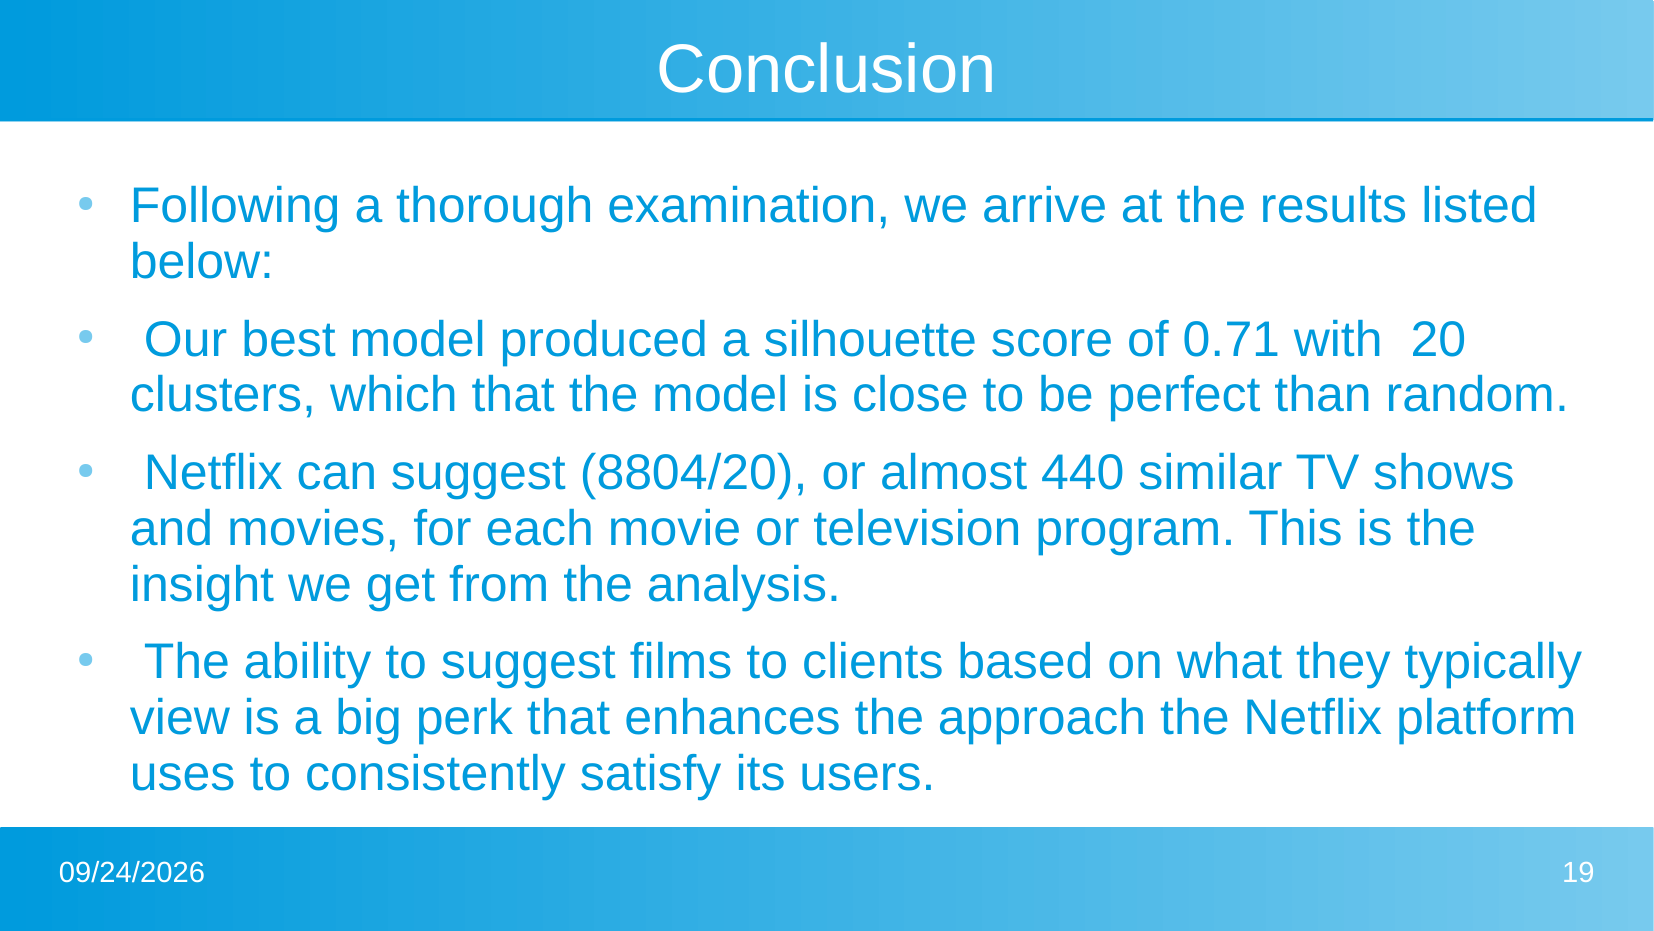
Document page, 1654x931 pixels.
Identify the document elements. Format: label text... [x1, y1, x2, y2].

list Following a thorough examination, we arrive at the results listed below: Our best model produced a silhouette score of 0.71 with 20 clusters, which that the model is close to be perfect than random. Netflix can suggest (8804/20), or almost 440 similar TV shows and movies, for each movie or television program. This is the insight we get from the analysis. The ability to suggest films to clients based on what they typically view is a big perk that enhances the approach the Netflix platform uses to consistently satisfy its users. [59, 177, 1595, 768]
title Conclusion [59, 29, 1595, 108]
